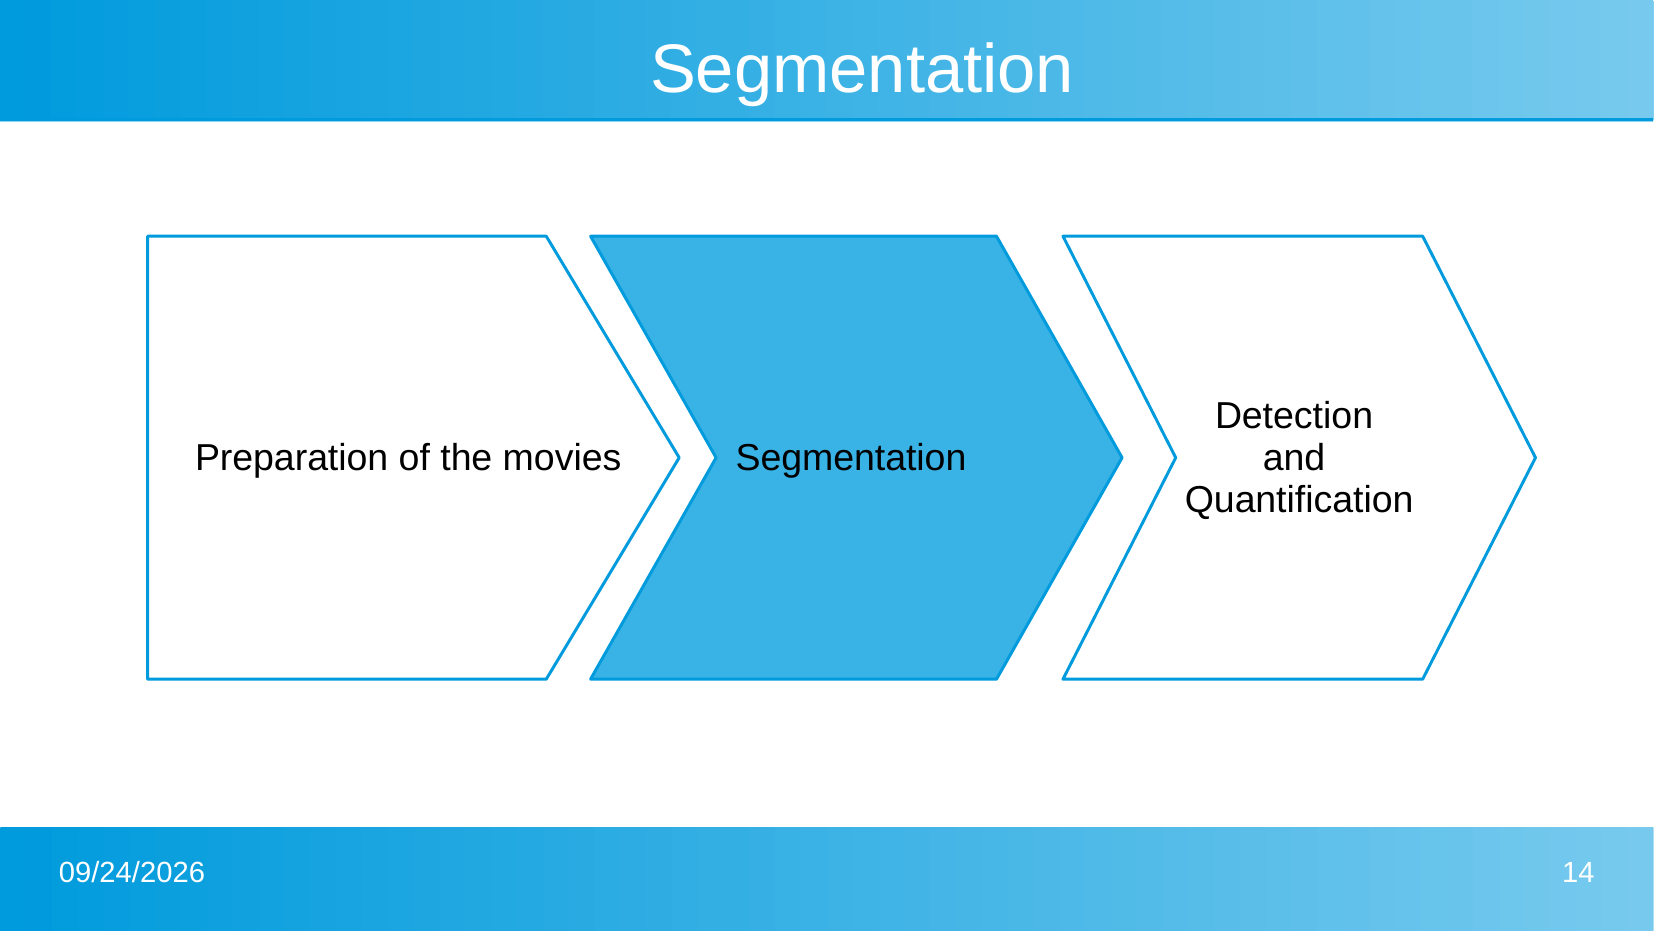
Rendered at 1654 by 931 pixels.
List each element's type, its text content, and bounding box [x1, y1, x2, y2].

text_box Segmentation [590, 236, 1123, 680]
text_box Detection and Quantification [1062, 236, 1536, 680]
text_box Preparation of the movies [147, 236, 680, 680]
title Segmentation [59, 29, 1595, 108]
